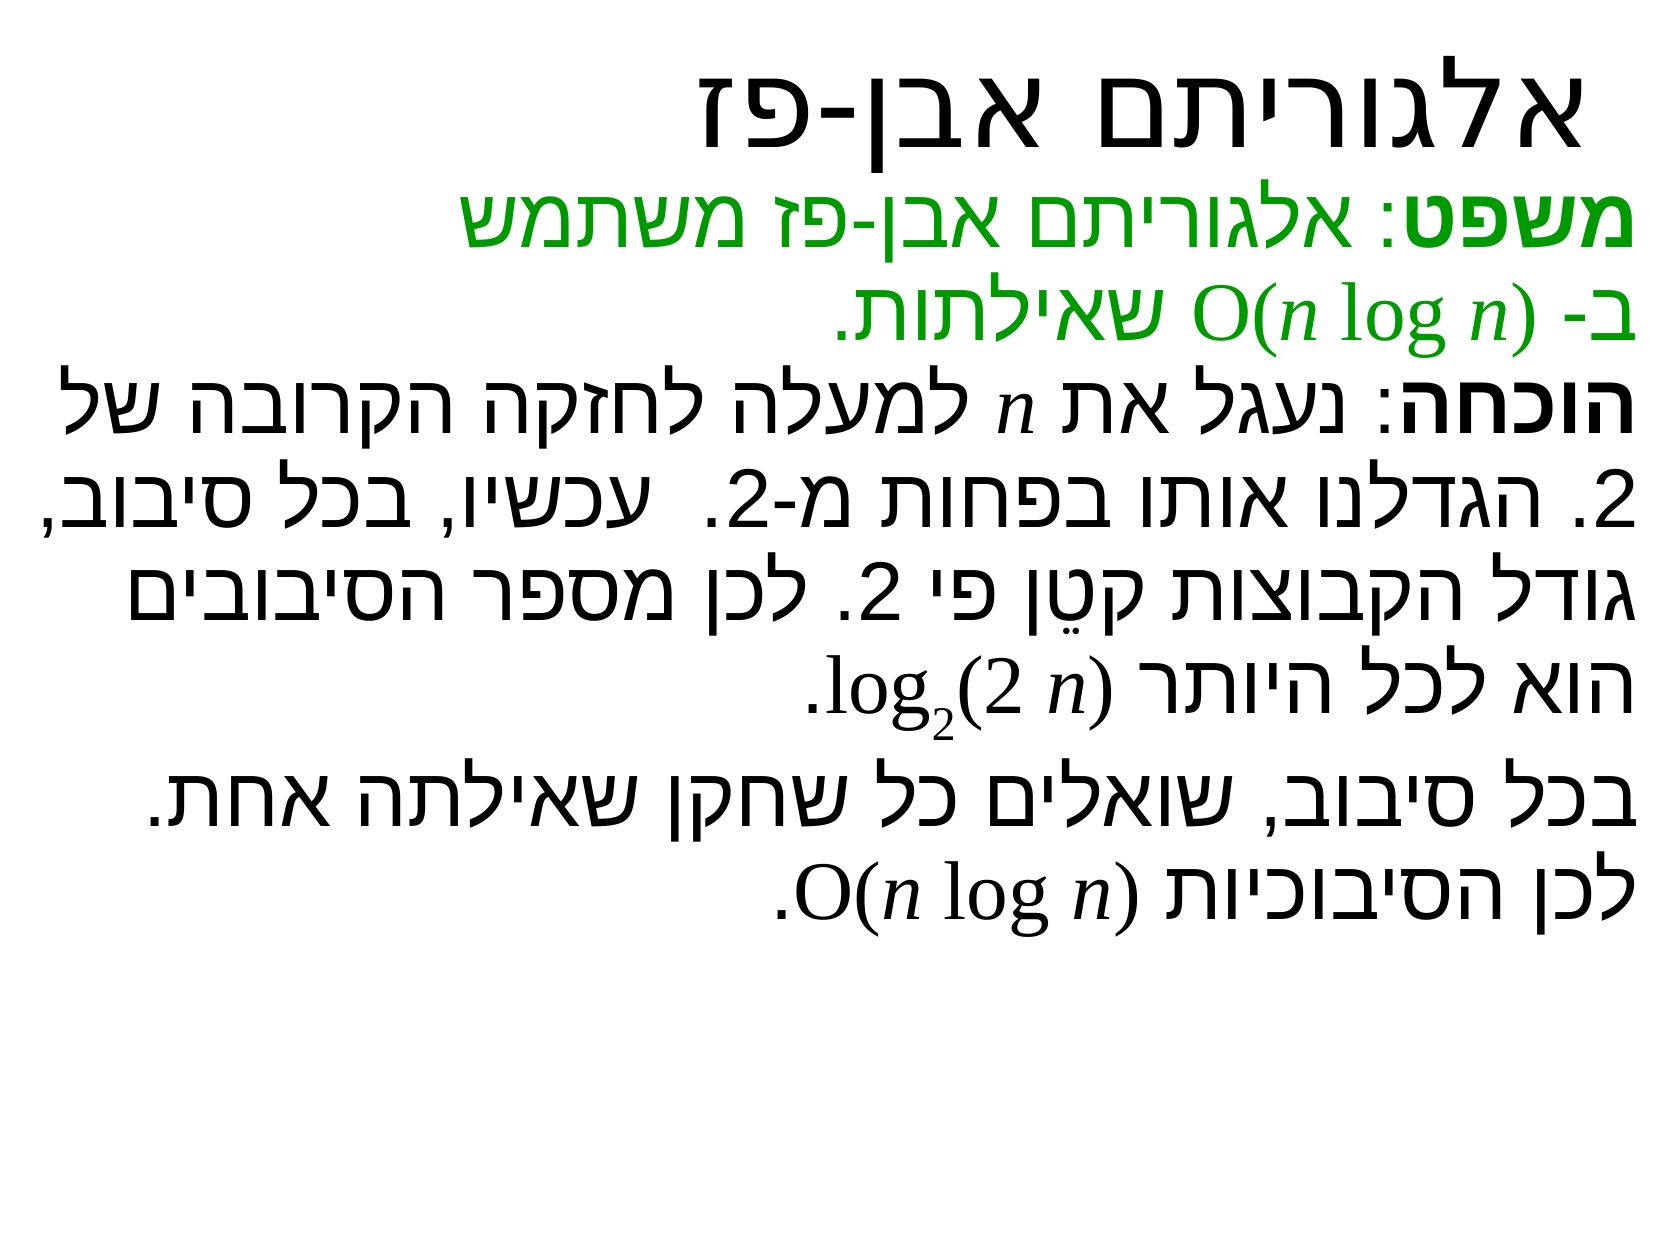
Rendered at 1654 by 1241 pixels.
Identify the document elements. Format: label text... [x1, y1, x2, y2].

title אלגוריתם אבן-פז [30, 30, 1654, 165]
text_box משפט: אלגוריתם אבן-פז משתמש ב- O(n log n) שאילתות. הוכחה: נעגל את n למעלה לחזקה הקרובה של 2. הגדלנו אותו בפחות מ-2. עכשיו, בכל סיבוב, גודל הקבוצות קטֵן פי 2. לכן מספר הסיבובים הוא לכל היותר log2(2 n). בכל סיבוב, שואלים כל שחקן שאילתה אחת. לכן הסיבוכיות O(n log n). [0, 165, 1654, 1241]
